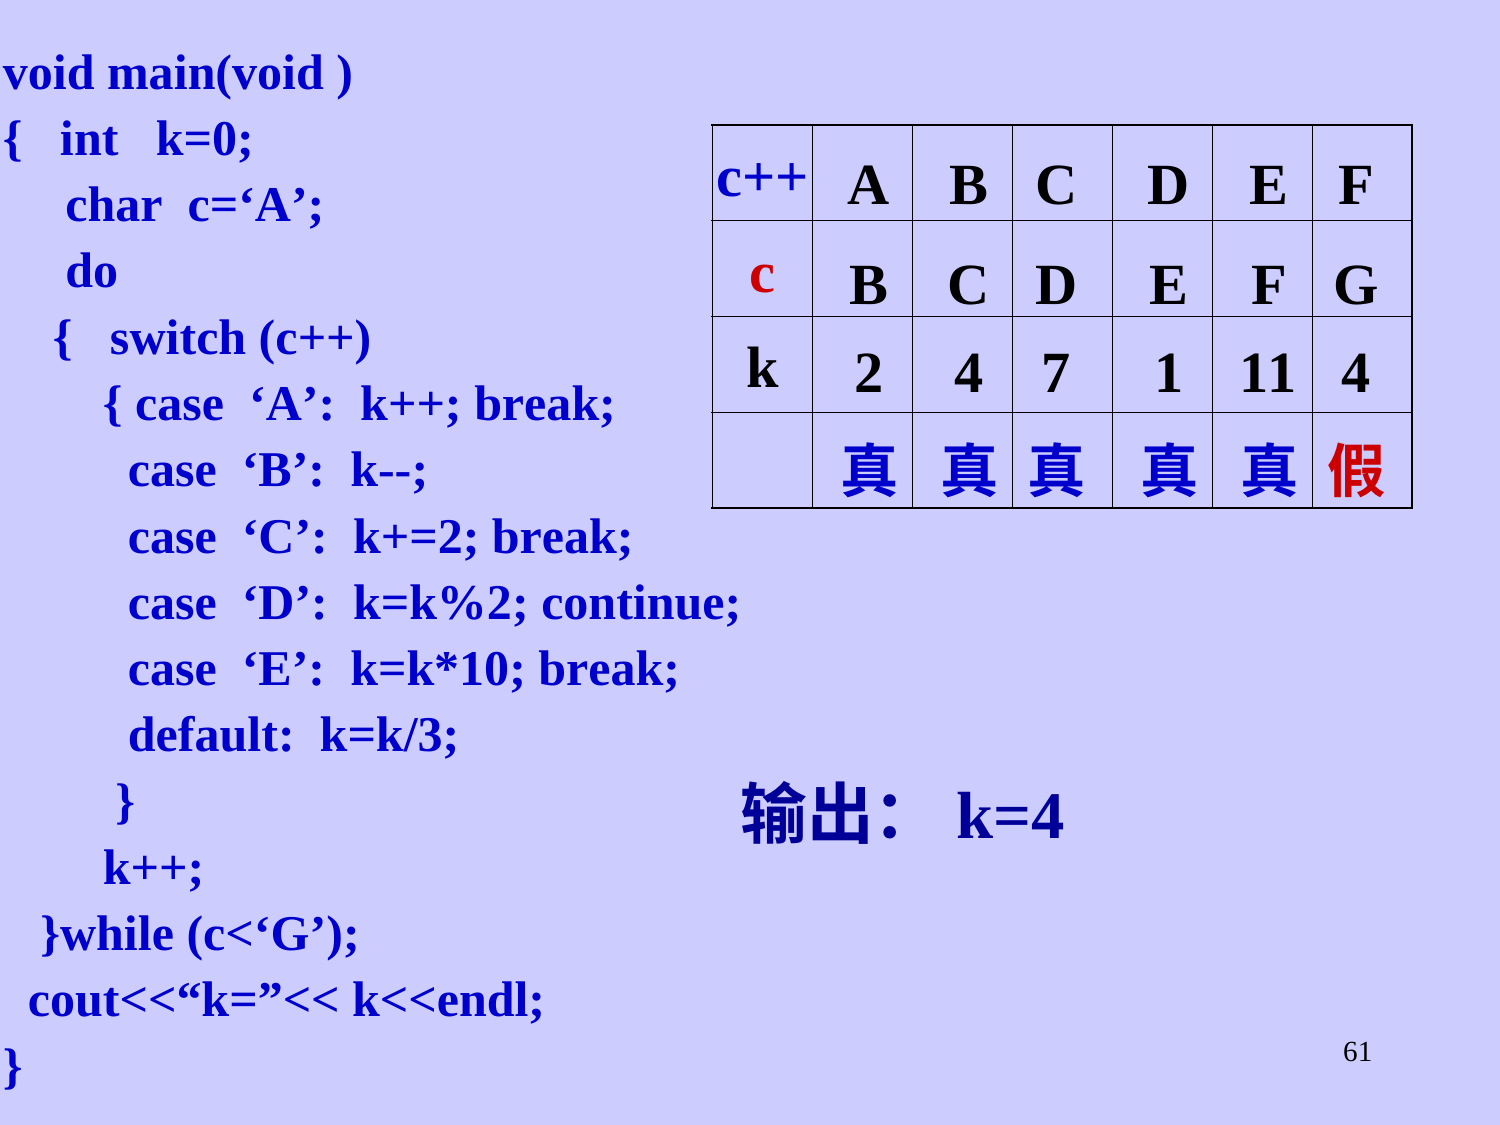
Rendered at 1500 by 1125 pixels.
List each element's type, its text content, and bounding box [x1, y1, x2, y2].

table_cell [1013, 413, 1112, 507]
table_cell [913, 221, 1012, 316]
table_header [1213, 126, 1312, 220]
text_box E [1237, 137, 1301, 219]
table_header c++ [713, 126, 812, 220]
text_box 真 [1237, 425, 1301, 506]
table_cell [1213, 221, 1312, 316]
text_box 4 [937, 324, 1001, 406]
table_cell [1213, 317, 1312, 412]
text_box B [937, 137, 1001, 219]
text_box void main(void ) { int k=0; char c=‘A’; do { switch (c++) { case ‘A’: k++; break; case ‘B’: k--; case ‘C’: k+=2; break; case ‘D’: k=k%2; continue; case ‘E’: k=k*10; break; default: k=k/3; } k++; }while (c<‘G’); cout<<“k=”<< k<<endl; } [0, 37, 951, 1096]
text_box 输出：k=4 [737, 762, 1225, 855]
text_box D [1137, 137, 1201, 219]
table_cell [1313, 413, 1411, 507]
text_box D [1025, 237, 1088, 319]
text_box C [937, 237, 1001, 319]
table_cell [713, 413, 812, 507]
text_box 真 [1137, 425, 1201, 506]
table_cell [813, 317, 912, 412]
text_box 7 [1025, 324, 1088, 406]
table_cell [1313, 317, 1411, 412]
text_box 11 [1224, 324, 1313, 406]
text_box F [1237, 237, 1301, 319]
table_cell [1113, 317, 1212, 412]
text_box A [837, 137, 901, 219]
table_cell k [713, 317, 812, 412]
text_box 4 [1325, 324, 1388, 406]
table_cell [1113, 221, 1212, 316]
table_cell [813, 221, 912, 316]
table_cell [1313, 221, 1411, 316]
table_cell c [713, 221, 812, 316]
table_header [913, 126, 1012, 220]
table_cell [913, 317, 1012, 412]
text_box F [1325, 137, 1388, 219]
table_header [1113, 126, 1212, 220]
table_cell [913, 413, 1012, 507]
text_box 假 [1325, 425, 1388, 506]
table_header [1013, 126, 1112, 220]
text_box <编号> [1074, 1025, 1388, 1101]
table_cell [1113, 413, 1212, 507]
text_box 真 [837, 425, 901, 506]
text_box 1 [1137, 324, 1201, 406]
text_box G [1325, 237, 1388, 319]
table_cell [813, 413, 912, 507]
text_box E [1137, 237, 1201, 319]
text_box 真 [1025, 425, 1088, 506]
text_box 2 [837, 324, 901, 406]
table_cell [1213, 413, 1312, 507]
text_box C [1025, 137, 1088, 219]
text_box 真 [937, 425, 1001, 506]
table_cell [1013, 317, 1112, 412]
table_cell [1013, 221, 1112, 316]
table_header [813, 126, 912, 220]
table_header [1313, 126, 1411, 220]
text_box B [837, 237, 901, 319]
